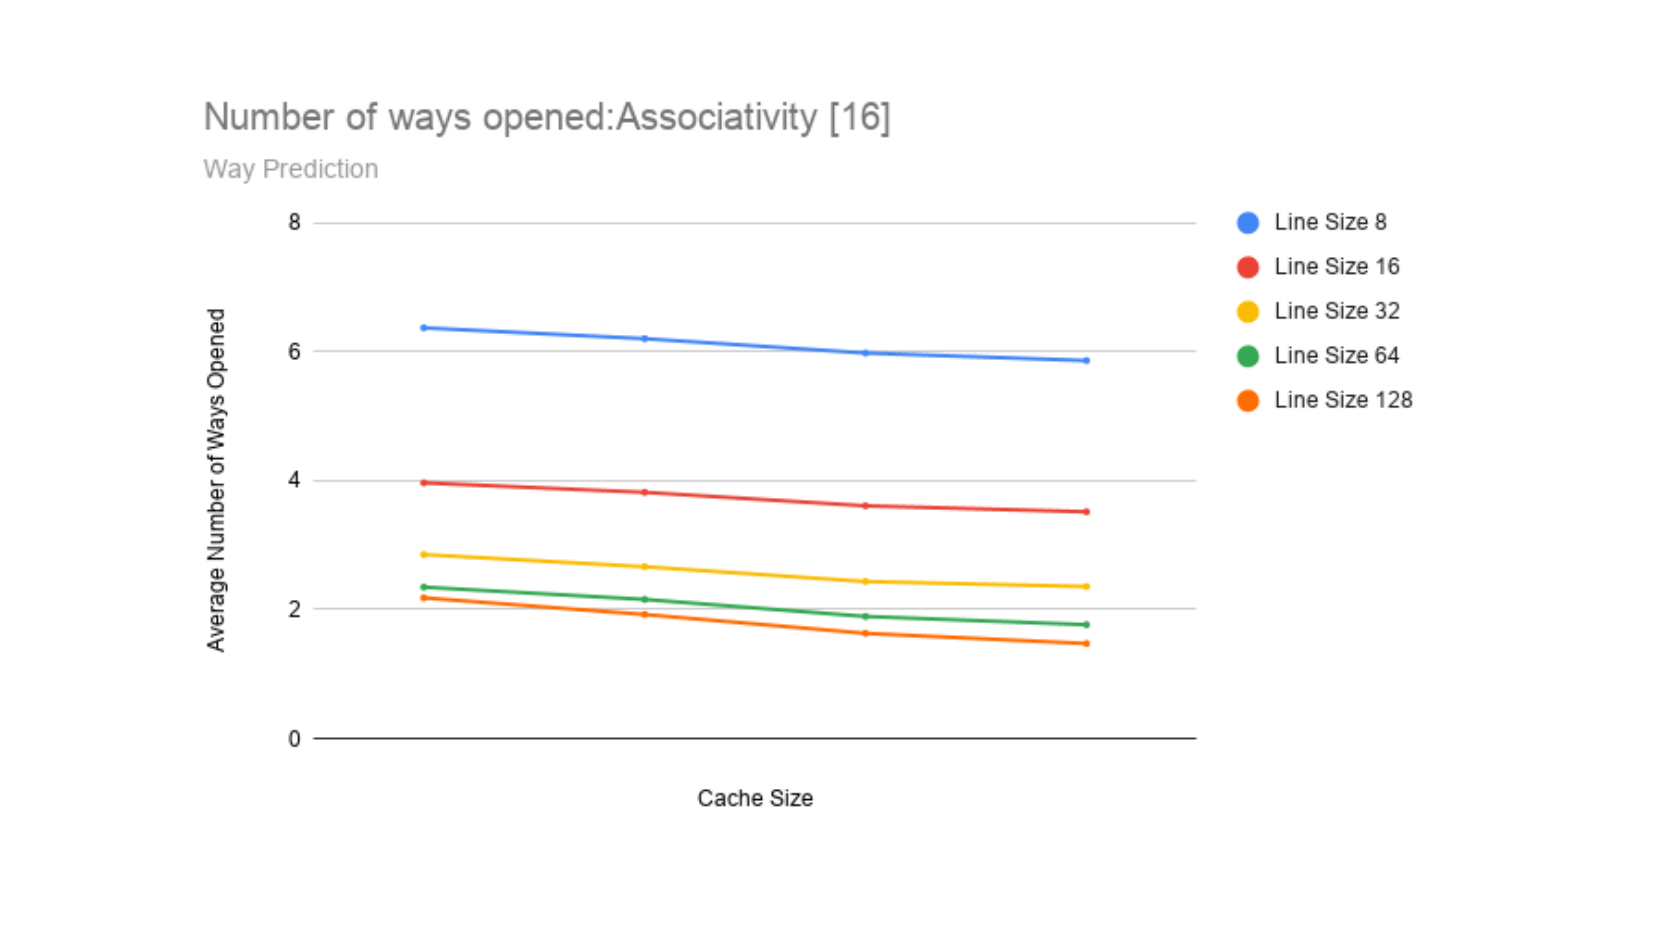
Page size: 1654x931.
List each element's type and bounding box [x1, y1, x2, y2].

picture [165, 56, 1453, 851]
